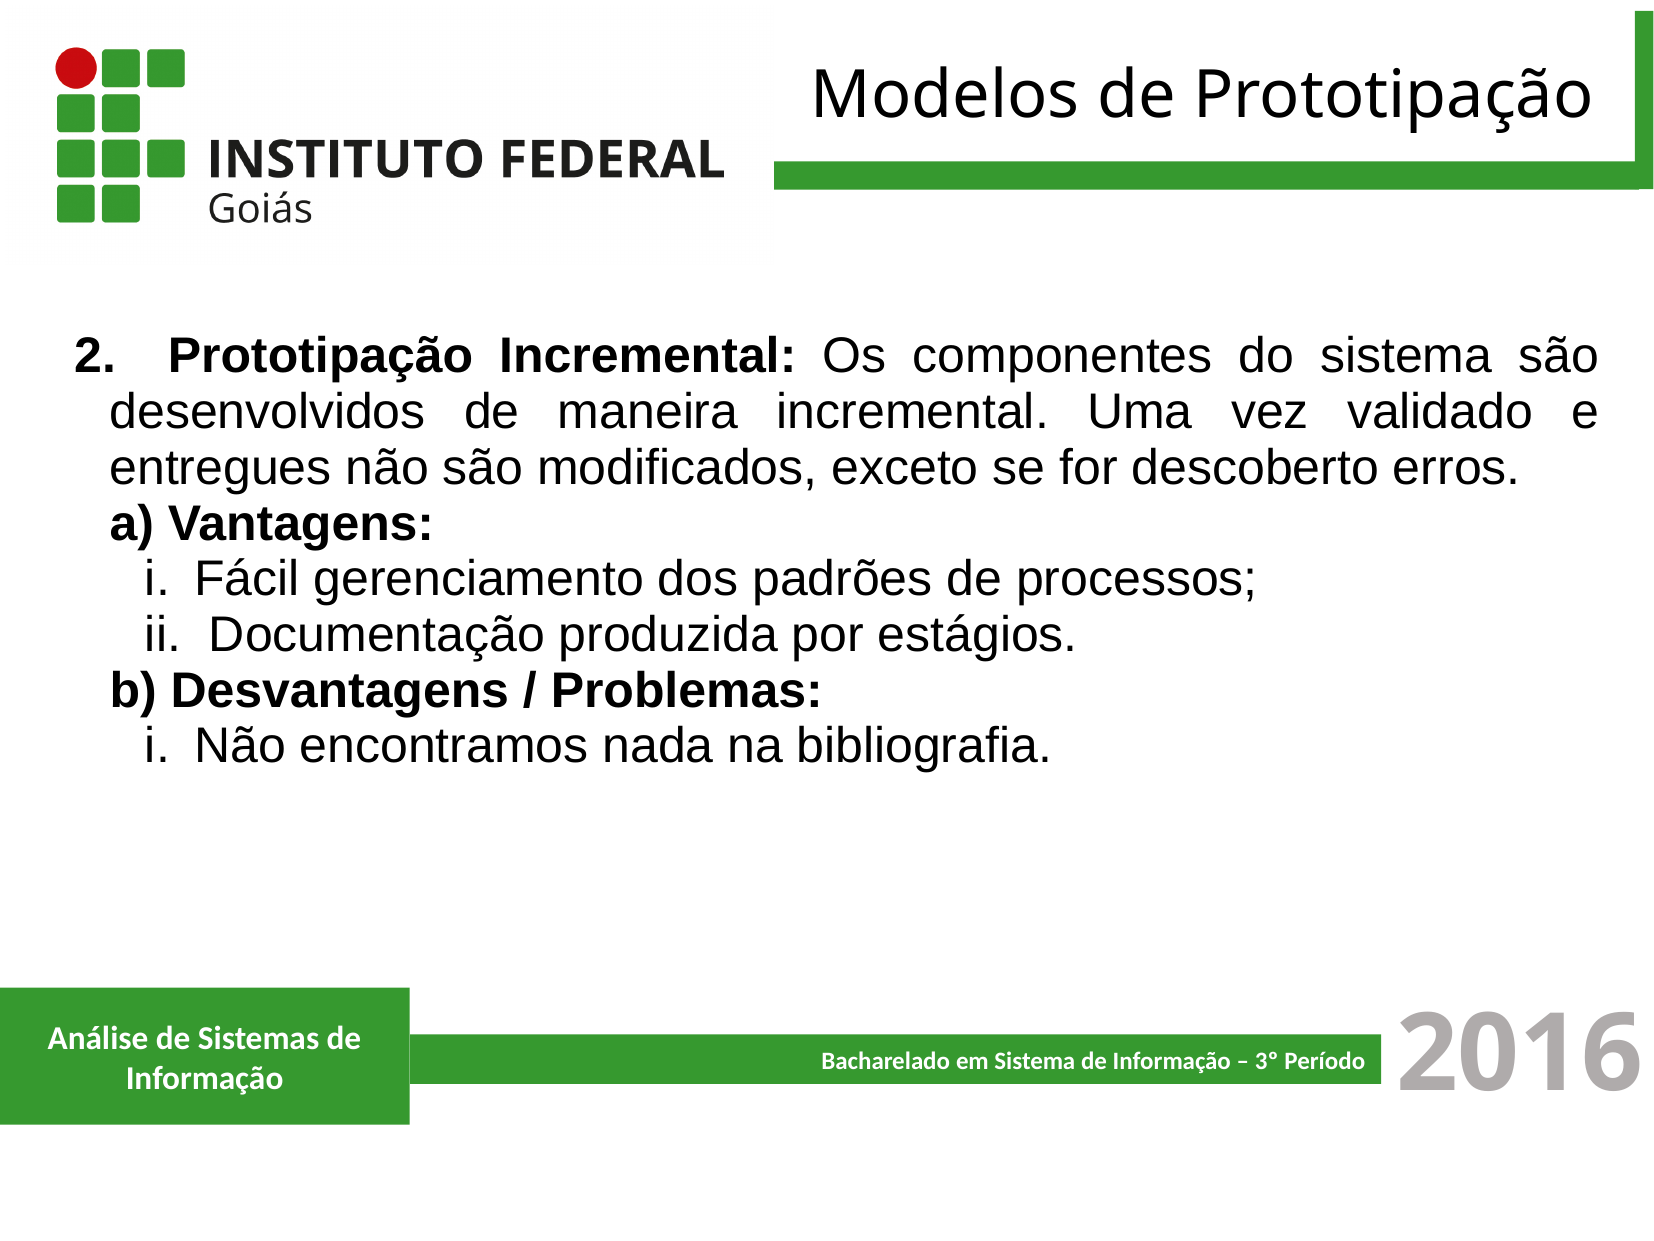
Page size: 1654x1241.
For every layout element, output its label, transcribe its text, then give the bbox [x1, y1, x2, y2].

picture [5, 5, 774, 265]
text_box 2016 [1381, 975, 1648, 1125]
text_box Prototipação Incremental: Os componentes do sistema são desenvolvidos de maneira incremental. Uma vez validado e entregues não são modificados, exceto se for descoberto erros. Vantagens: Fácil gerenciamento dos padrões de processos; Documentação produzida por estágios. Desvantagens / Problemas: Não encontramos nada na bibliografia. [59, 264, 1615, 940]
text_box Modelos de Prototipação [860, 42, 1610, 138]
text_box Análise de Sistemas de Informação [0, 987, 410, 1125]
text_box Bacharelado em Sistema de Informação – 3º Período [410, 1034, 1382, 1084]
text_box [774, 10, 1654, 190]
